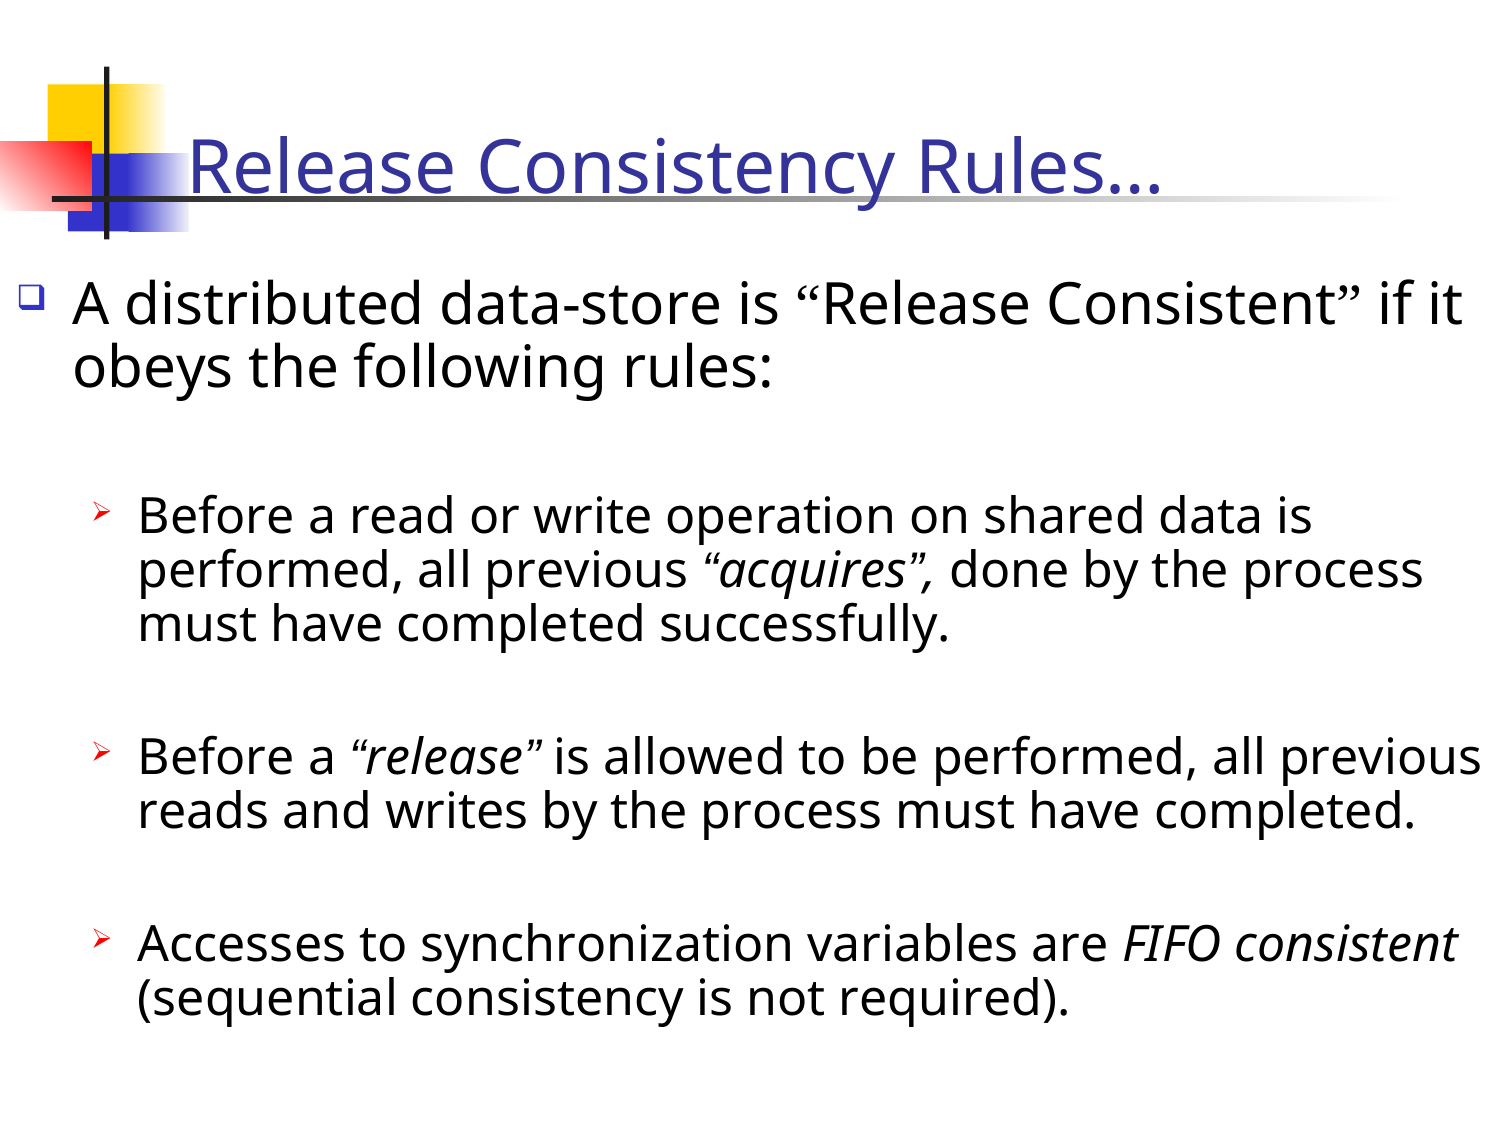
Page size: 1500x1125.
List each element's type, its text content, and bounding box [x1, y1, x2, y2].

text_box Release Consistency Rules… [171, 78, 1450, 216]
text_box A distributed data-store is “Release Consistent” if it obeys the following rules: Before a read or write operation on shared data is performed, all previous “acquires”, done by the process must have completed successfully. Before a “release” is allowed to be performed, all previous reads and writes by the process must have completed. Accesses to synchronization variables are FIFO consistent (sequential consistency is not required). [1, 267, 1500, 1071]
